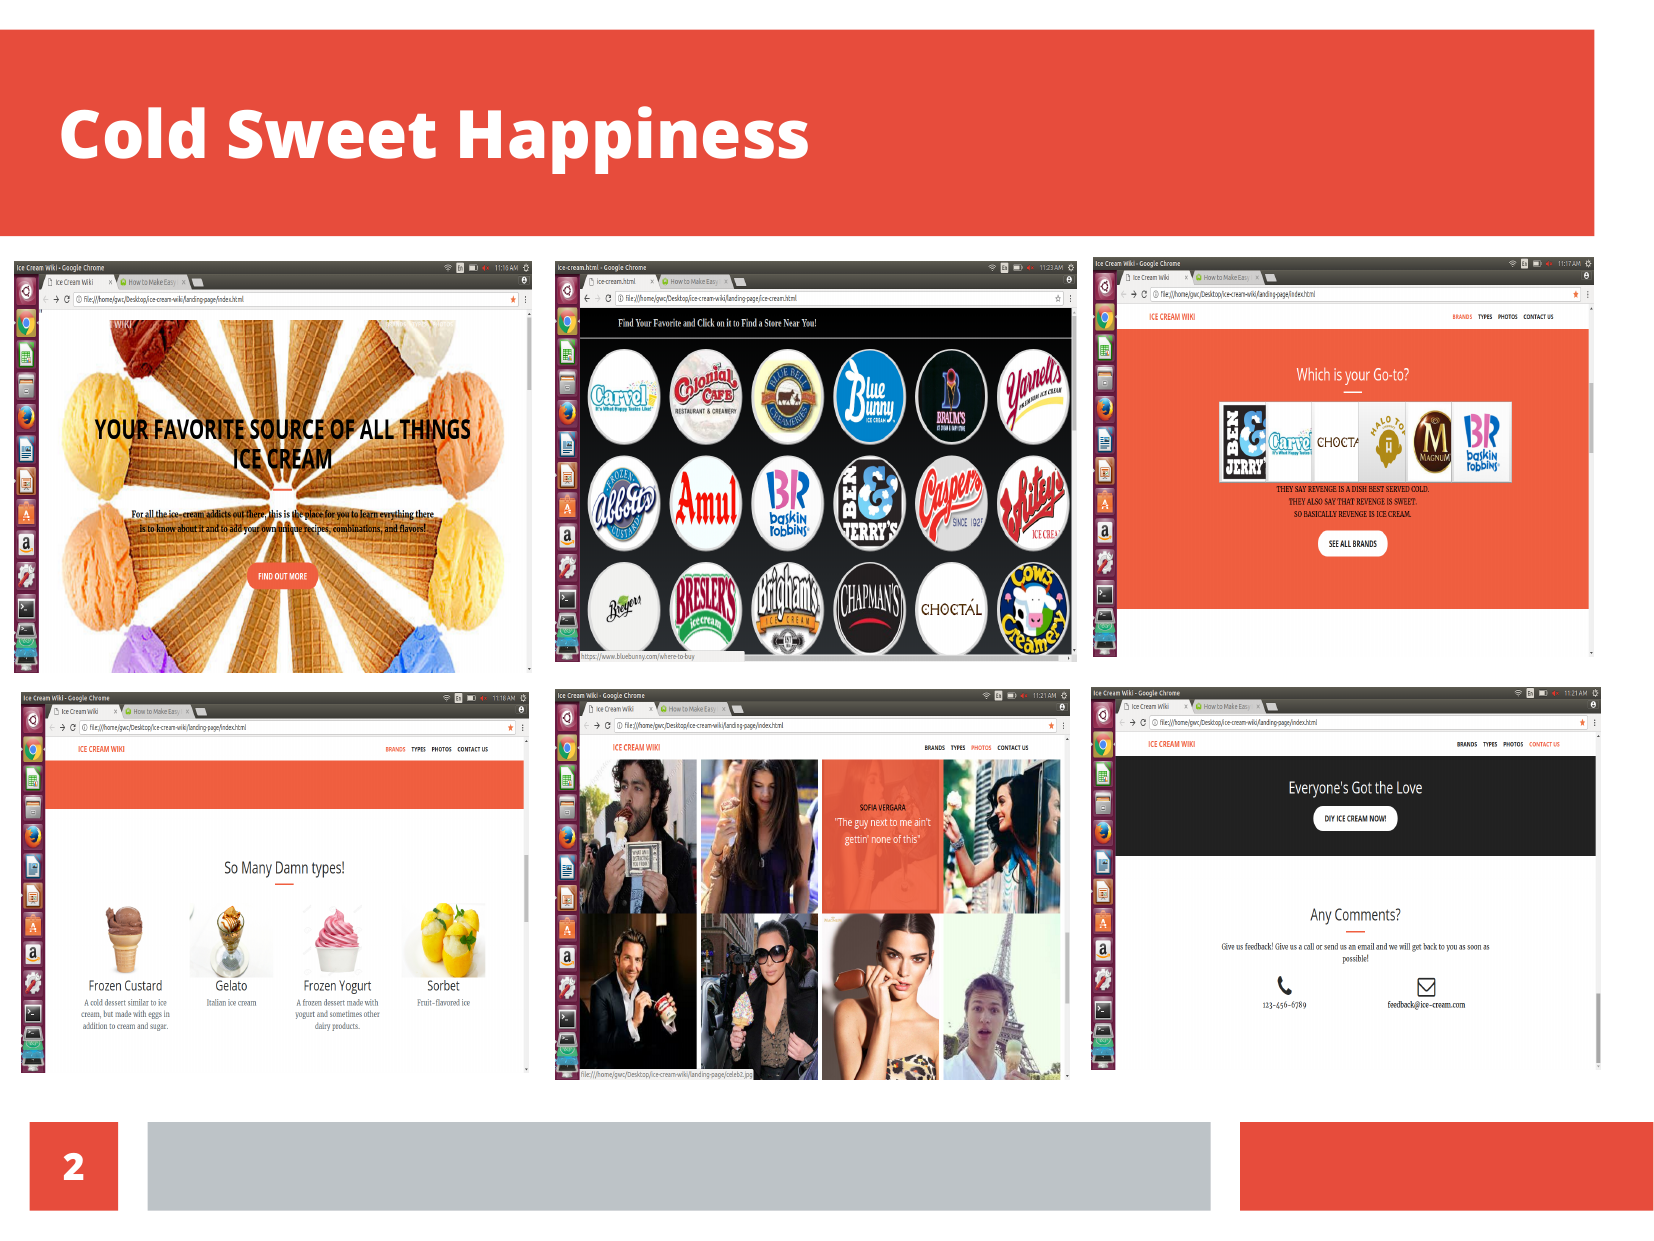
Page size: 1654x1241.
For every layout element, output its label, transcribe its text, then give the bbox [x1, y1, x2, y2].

picture [21, 692, 529, 1073]
picture [14, 261, 532, 674]
picture [555, 689, 1070, 1080]
title Cold Sweet Happiness [59, 59, 1580, 207]
picture [1091, 687, 1601, 1070]
picture [1093, 257, 1594, 657]
picture [555, 261, 1077, 662]
